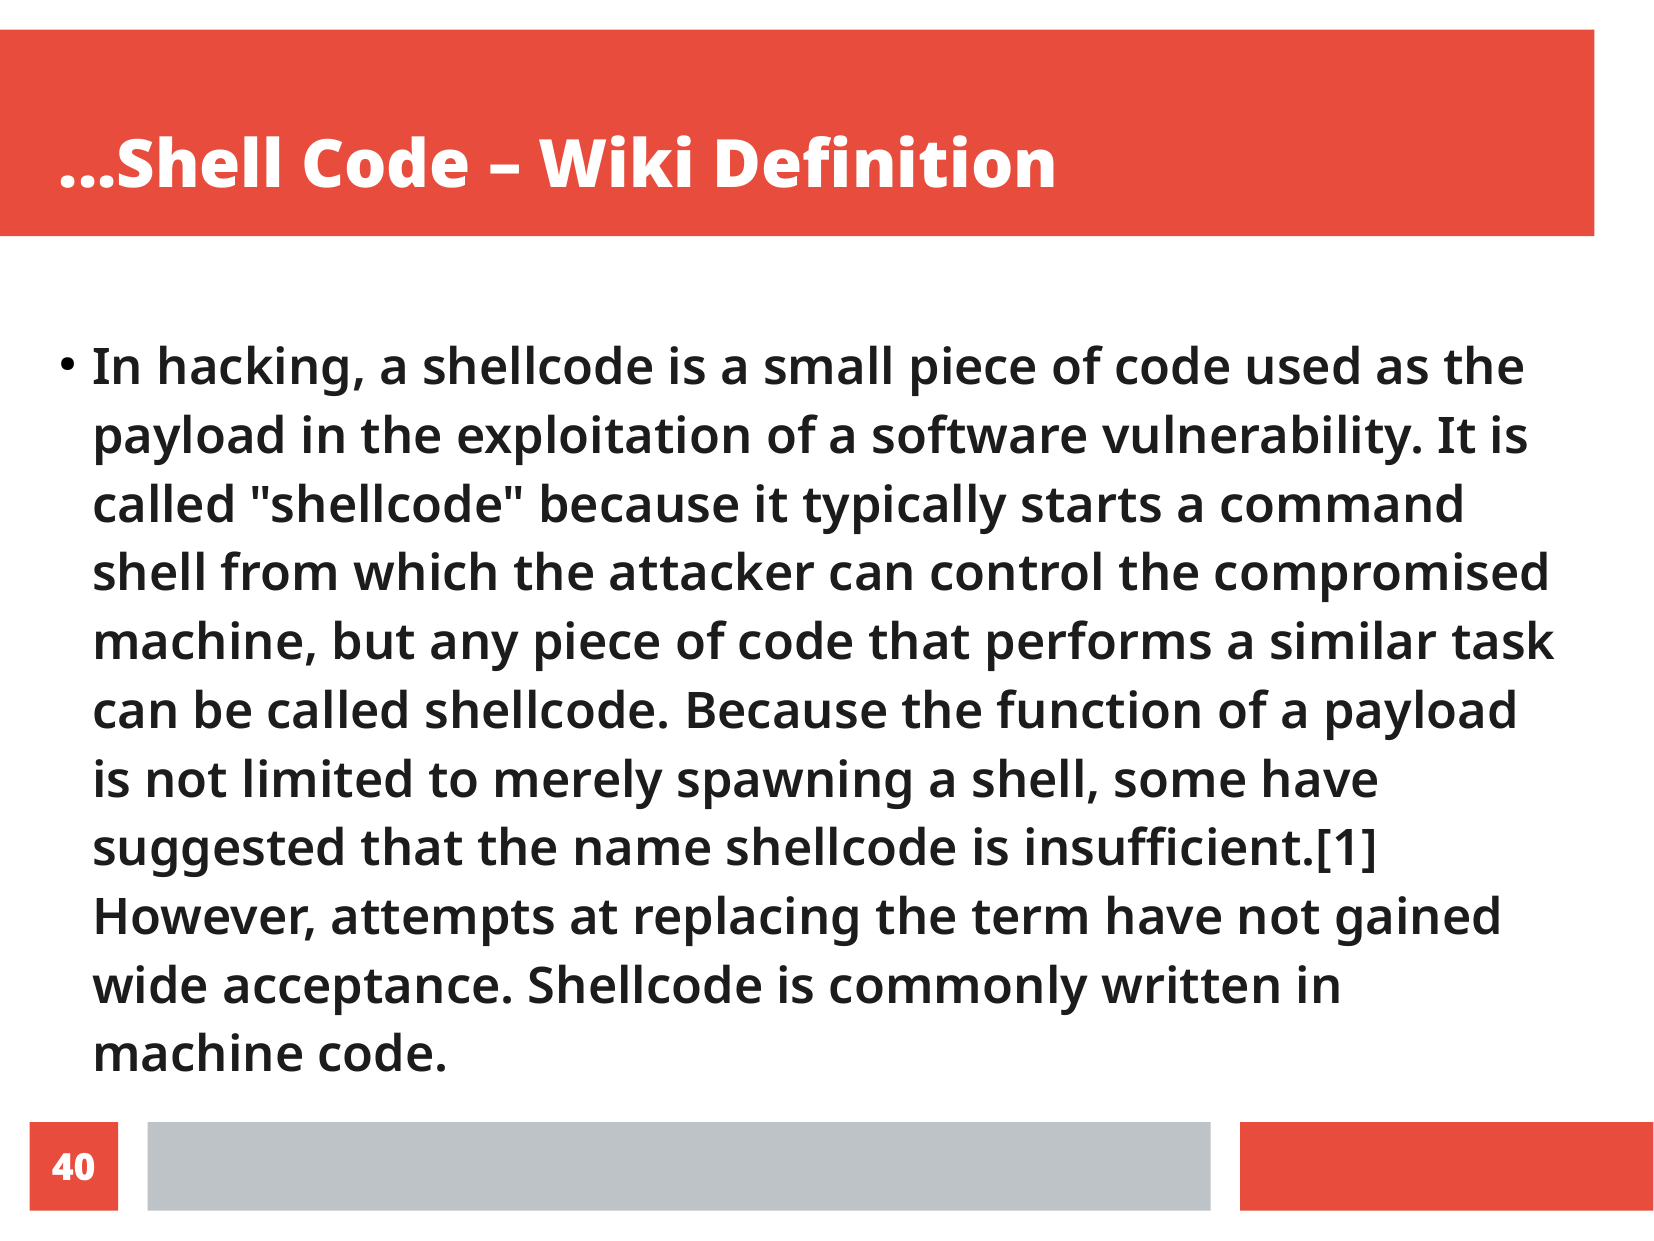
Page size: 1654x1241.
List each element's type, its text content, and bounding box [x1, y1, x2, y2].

list In hacking, a shellcode is a small piece of code used as the payload in the exploitation of a software vulnerability. It is called "shellcode" because it typically starts a command shell from which the attacker can control the compromised machine, but any piece of code that performs a similar task can be called shellcode. Because the function of a payload is not limited to merely spawning a shell, some have suggested that the name shellcode is insufficient.[1] However, attempts at replacing the term have not gained wide acceptance. Shellcode is commonly written in machine code. [59, 324, 1565, 1093]
title ...Shell Code – Wiki Definition [59, 59, 1595, 207]
